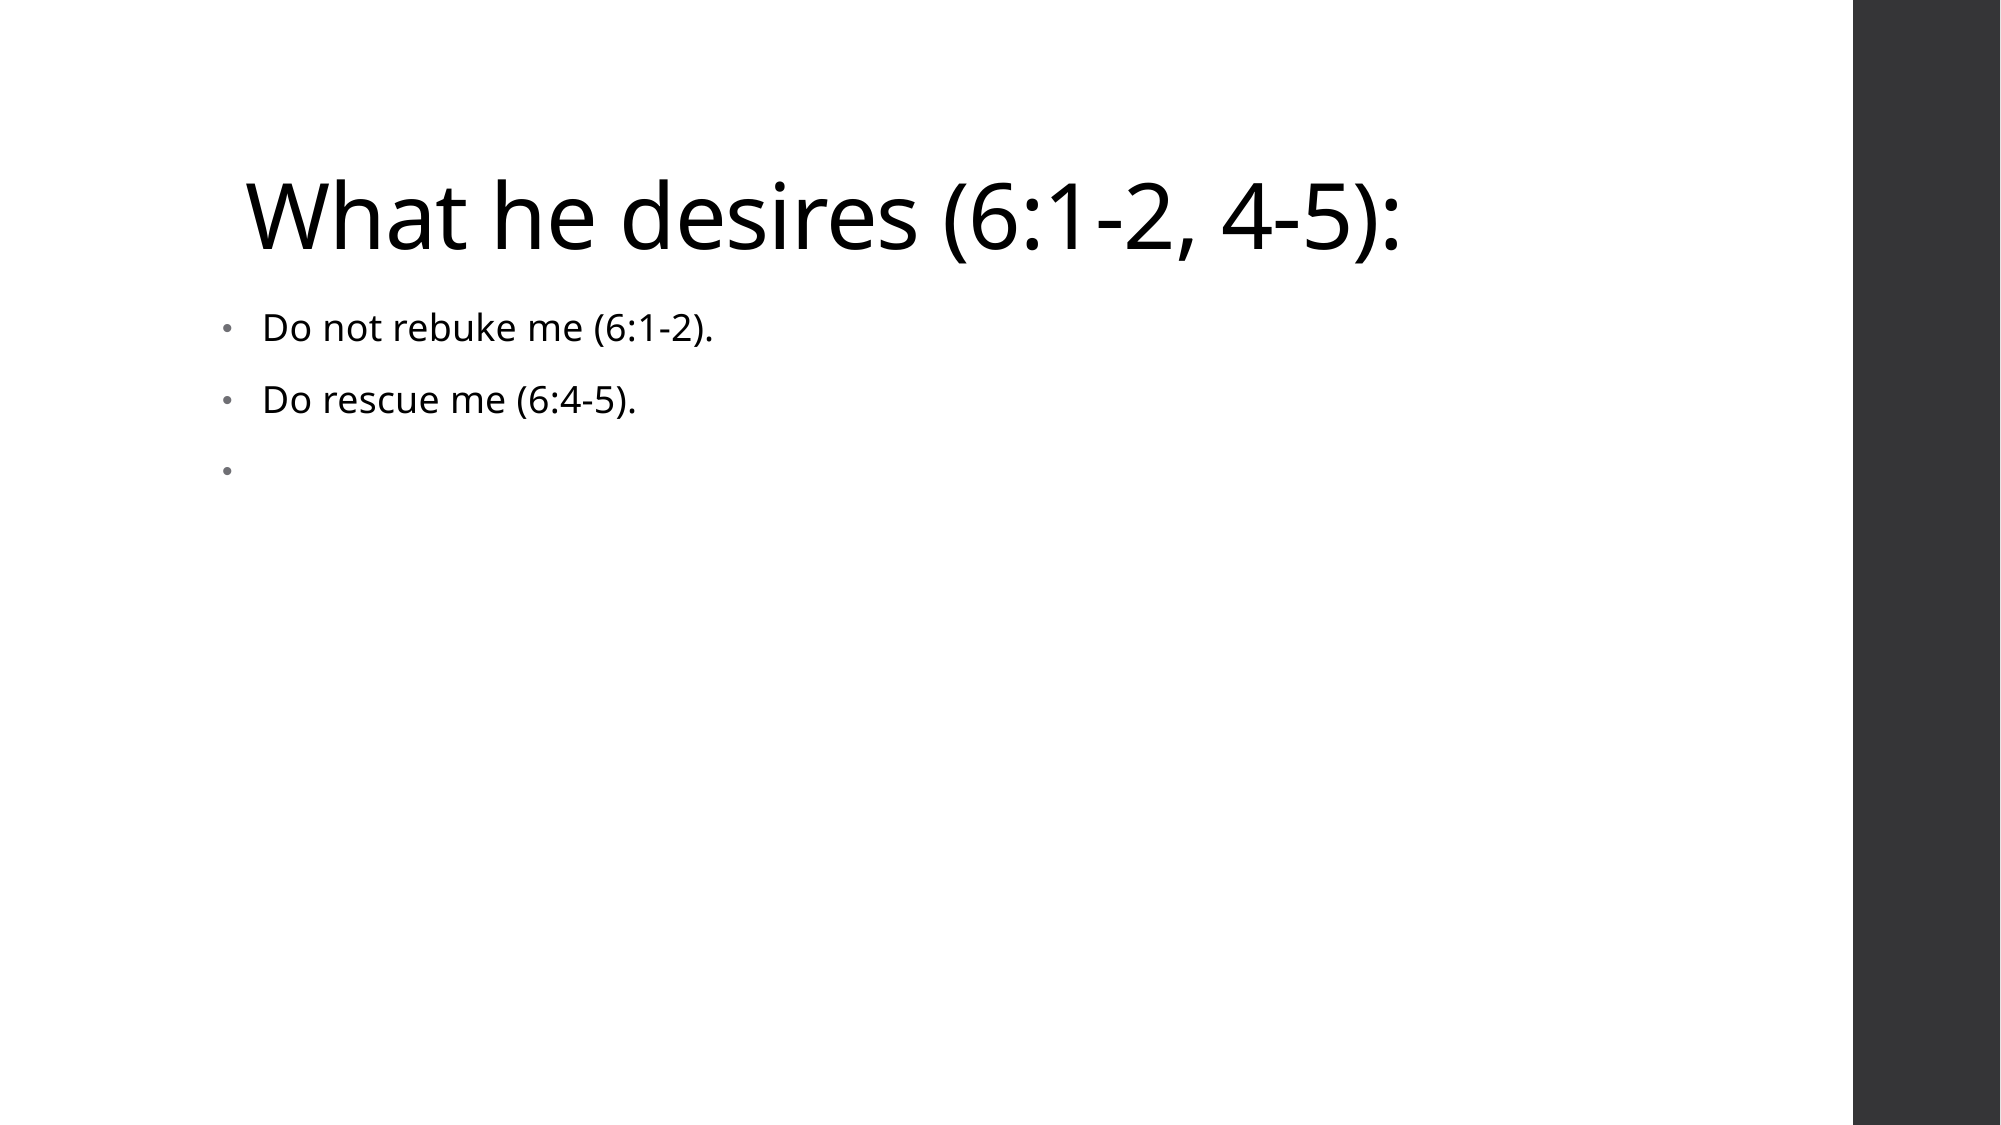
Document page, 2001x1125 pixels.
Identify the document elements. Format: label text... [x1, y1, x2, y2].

list Do not rebuke me (6:1-2). Do rescue me (6:4-5). [206, 299, 1617, 1014]
title What he desires (6:1-2, 4-5): [206, 60, 1797, 278]
